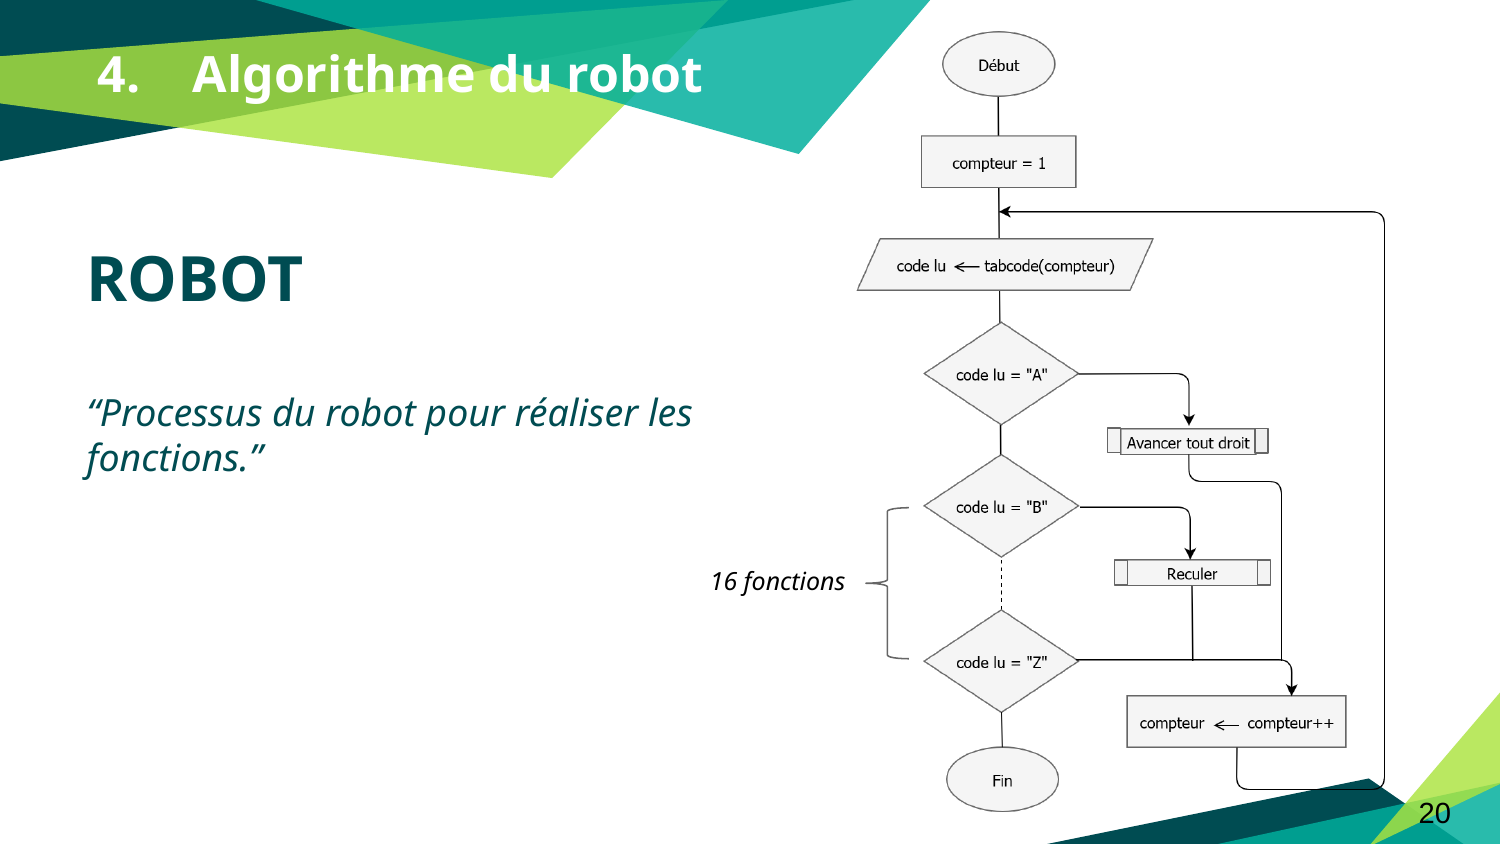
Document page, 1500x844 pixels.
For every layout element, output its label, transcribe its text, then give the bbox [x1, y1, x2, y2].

title 4. Algorithme du robot [82, 27, 1293, 169]
text_box [1114, 560, 1128, 585]
slide_number <number> [1403, 779, 1494, 844]
text_box [1107, 427, 1121, 453]
text_box [1255, 428, 1269, 453]
text_box ROBOT “Processus du robot pour réaliser les fonctions.” [71, 224, 733, 270]
text_box 16 fonctions [694, 520, 902, 621]
text_box [1257, 560, 1271, 585]
picture [850, 31, 1395, 813]
